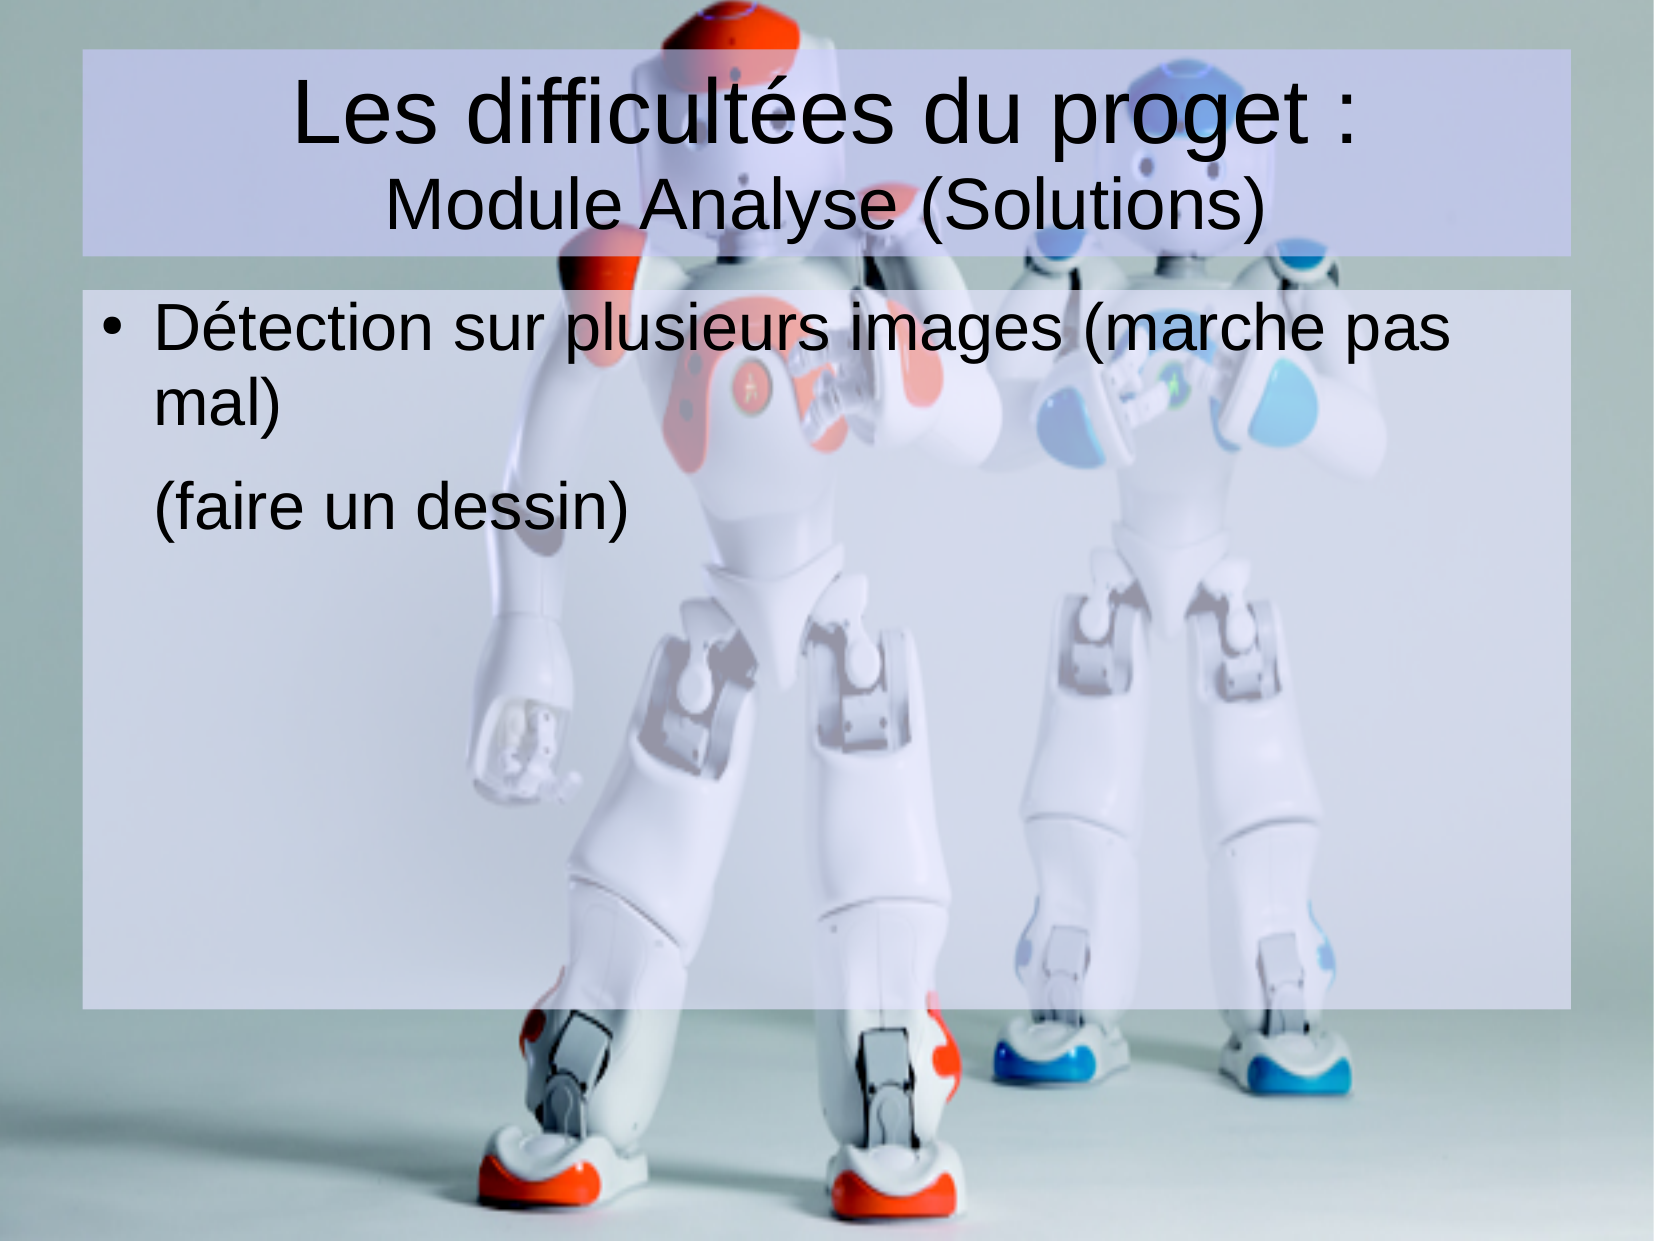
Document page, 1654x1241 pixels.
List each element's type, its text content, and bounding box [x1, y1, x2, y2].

list Détection sur plusieurs images (marche pas mal) (faire un dessin) [82, 290, 1571, 1010]
title Les difficultées du proget : Module Analyse (Solutions) [82, 49, 1571, 257]
picture [0, 0, 1654, 1241]
